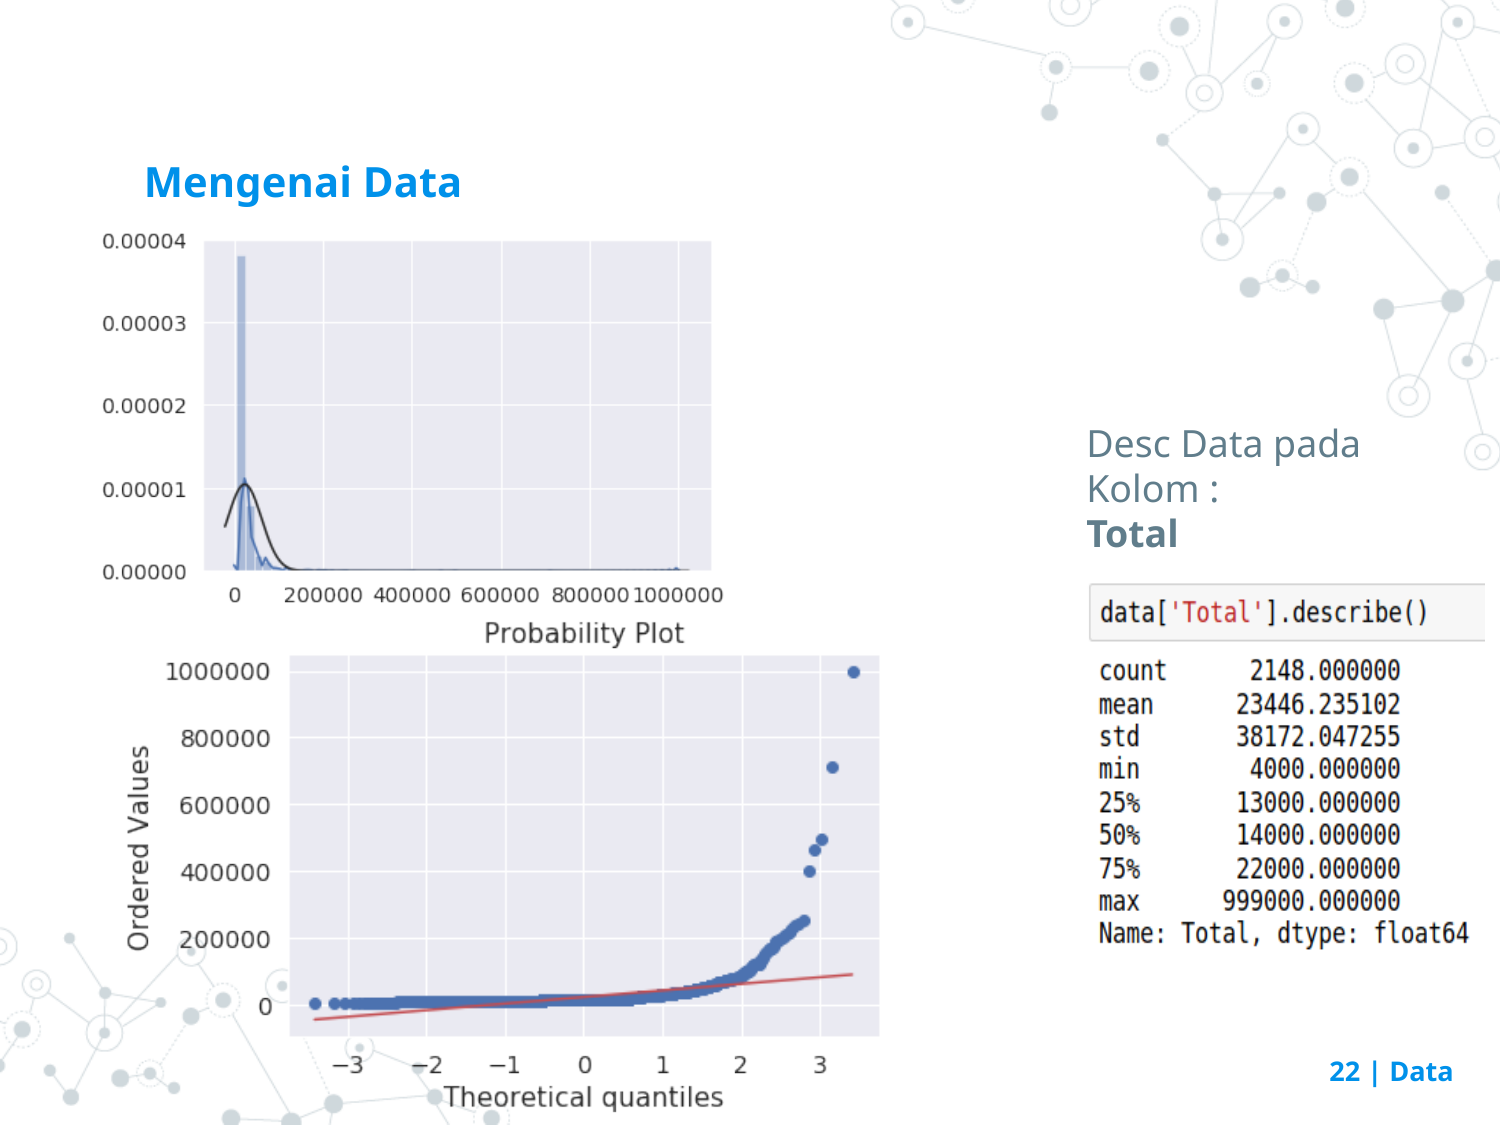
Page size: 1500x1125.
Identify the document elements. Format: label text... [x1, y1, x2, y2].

slide_number <number> | Data [1245, 1038, 1469, 1125]
picture [0, 0, 1500, 1125]
text_box Desc Data pada Kolom : Total [1065, 404, 1500, 901]
title Mengenai Data [128, 149, 1372, 222]
